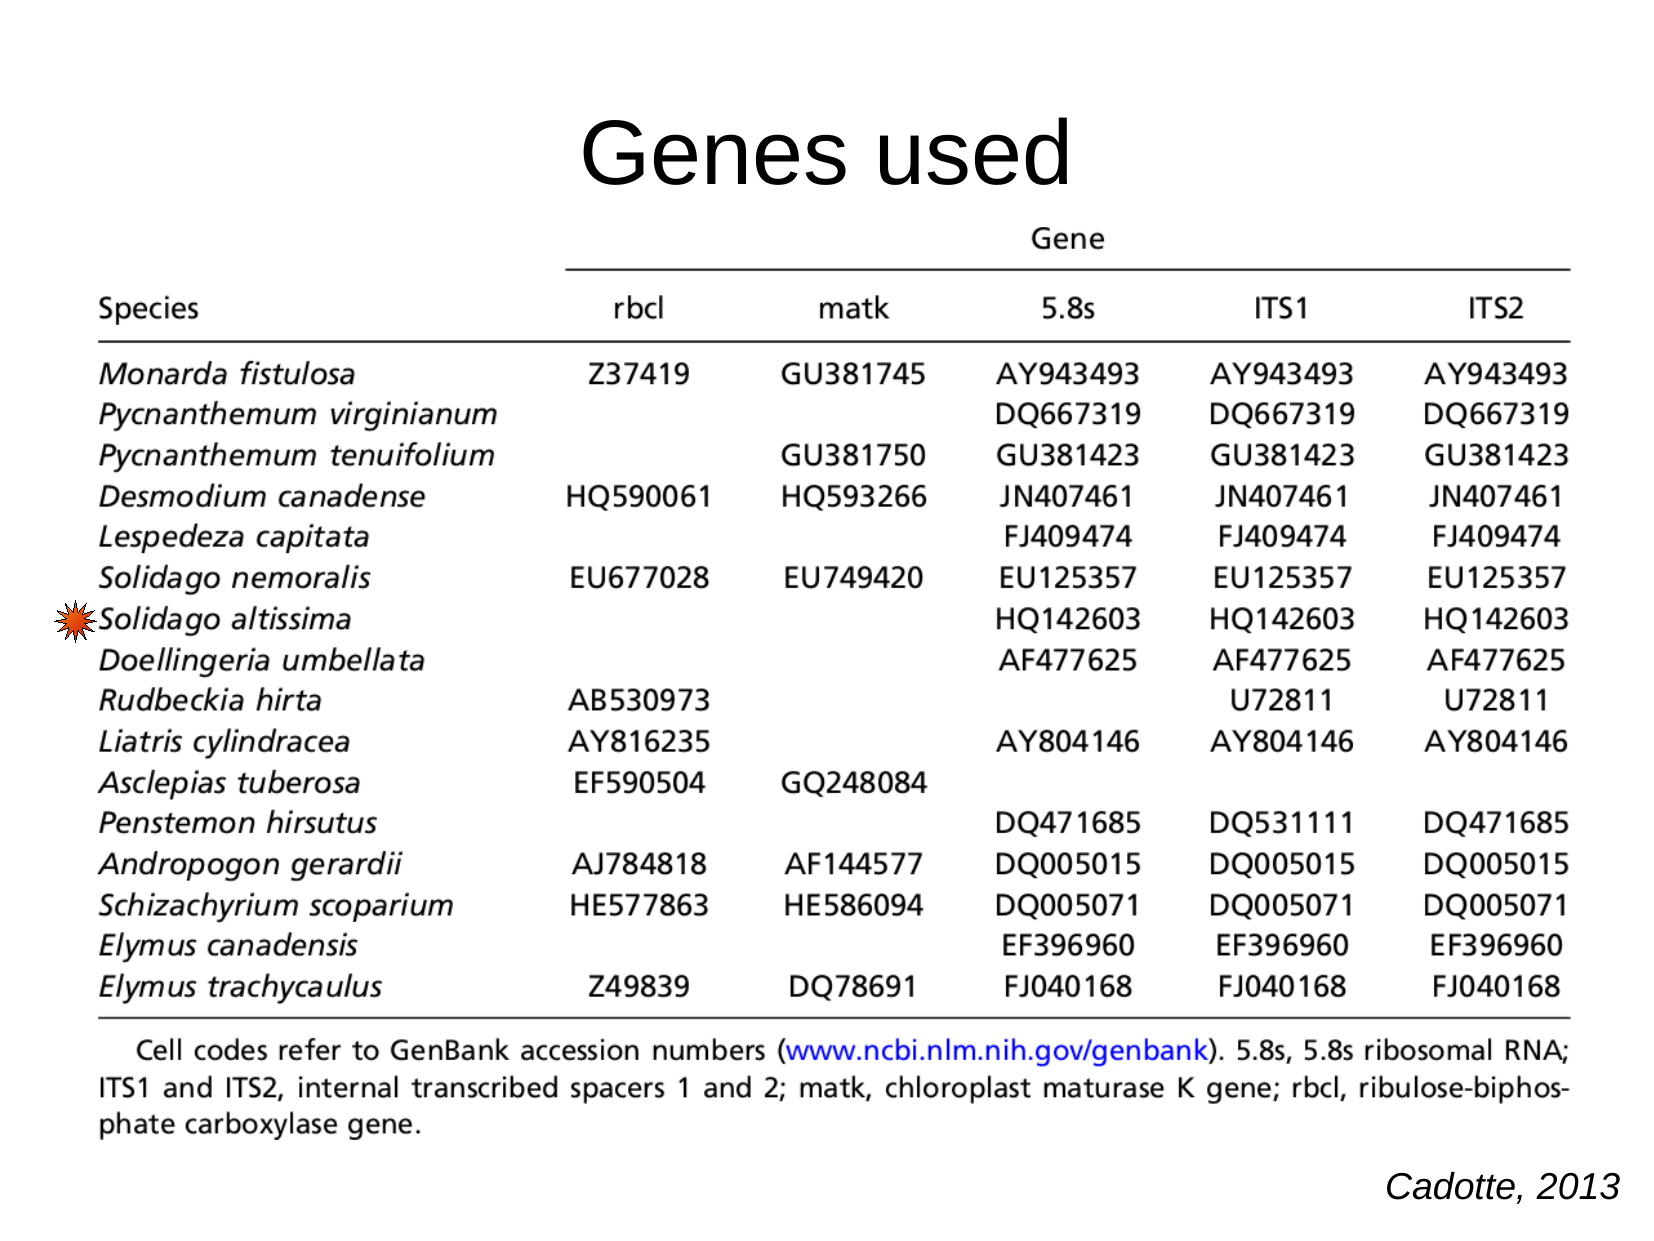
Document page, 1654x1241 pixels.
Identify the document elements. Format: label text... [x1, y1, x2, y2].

title Genes used [82, 49, 1571, 257]
text_box Cadotte, 2013 [1370, 1158, 1636, 1216]
picture [97, 227, 1571, 1141]
text_box [54, 600, 97, 643]
